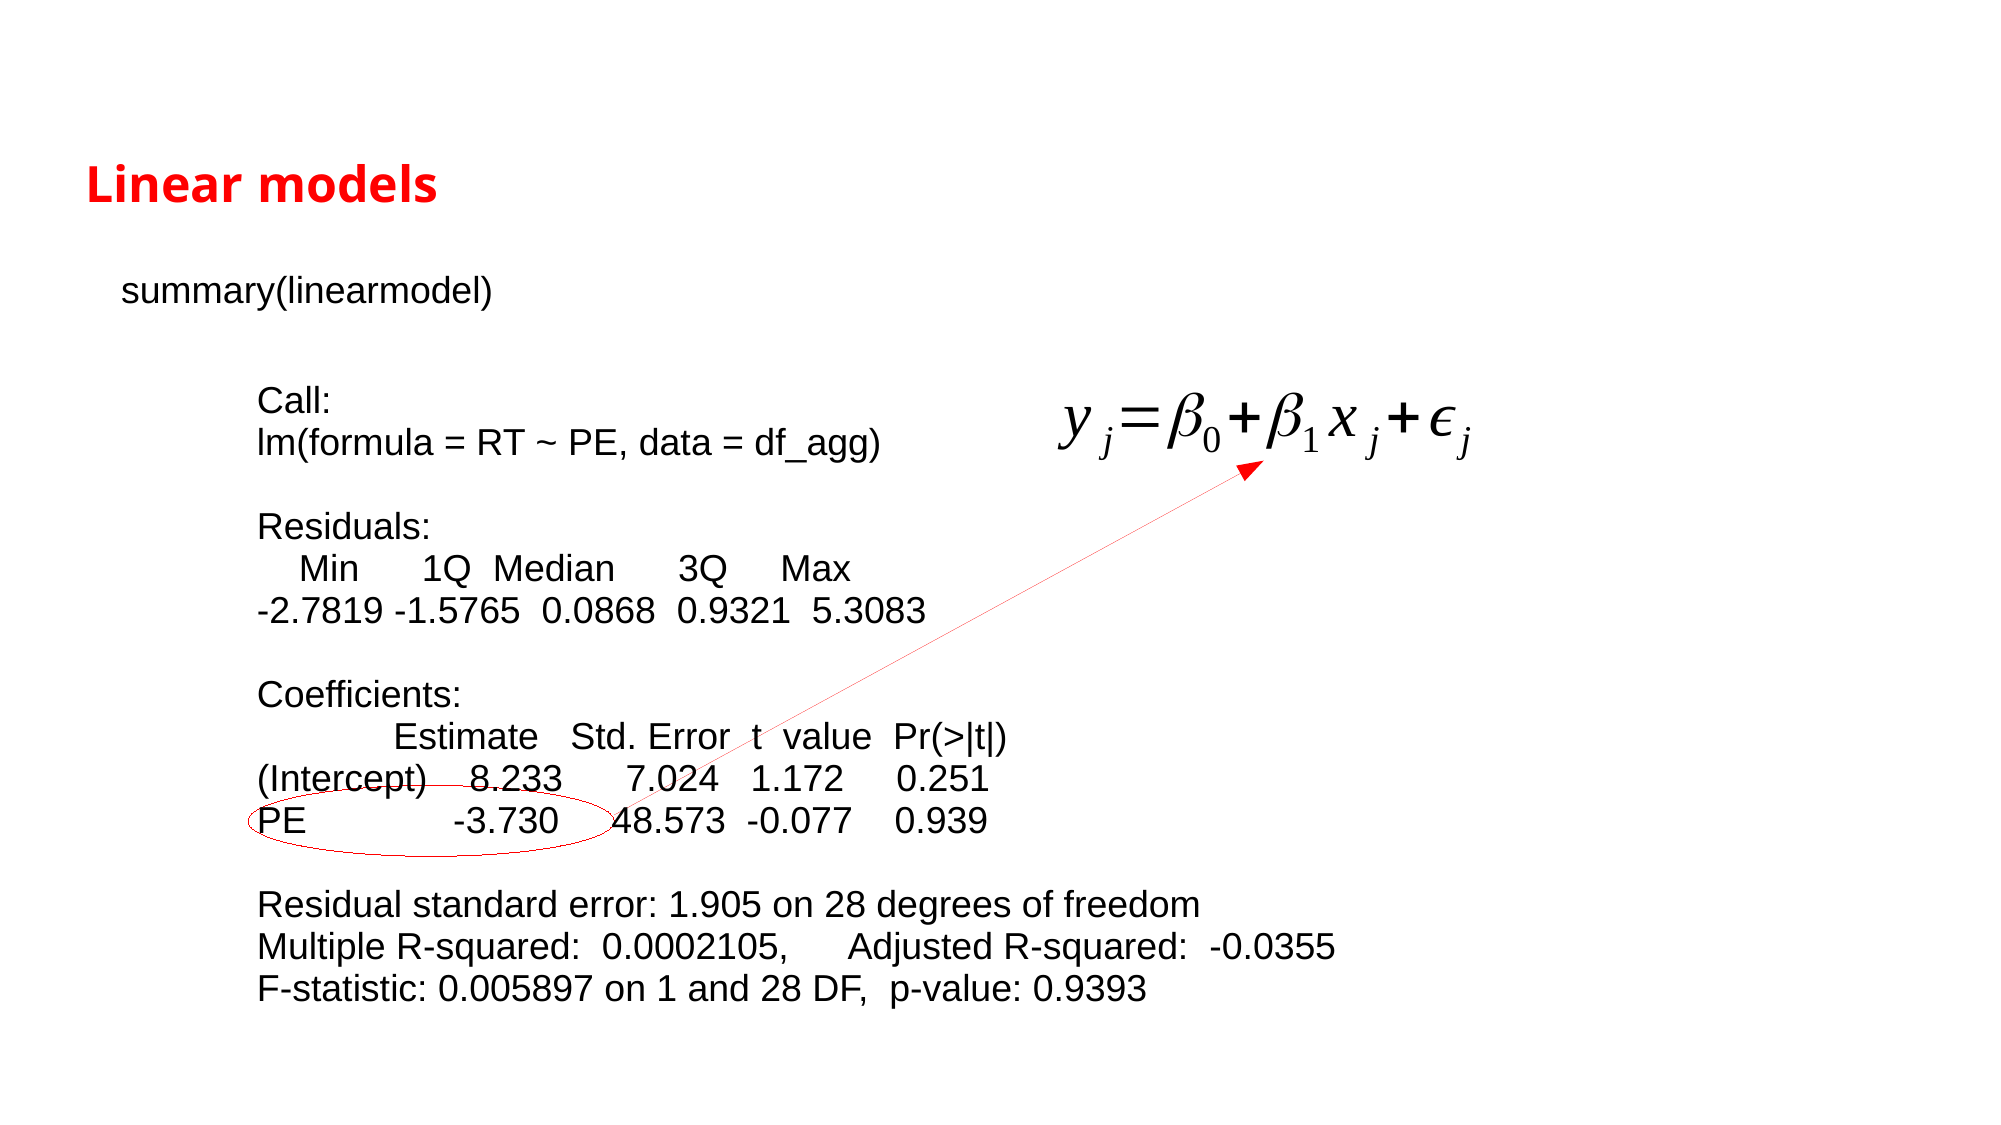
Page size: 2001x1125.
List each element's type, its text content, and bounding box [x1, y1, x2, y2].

text_box Call: lm(formula = RT ~ PE, data = df_agg) Residuals: Min 1Q Median 3Q Max -2.7819 -1.5765 0.0868 0.9321 5.3083 Coefficients: Estimate Std. Error t value Pr(>|t|) (Intercept) 8.233 7.024 1.172 0.251 PE -3.730 48.573 -0.077 0.939 Residual standard error: 1.905 on 28 degrees of freedom Multiple R-squared: 0.0002105, Adjusted R-squared: -0.0355 F-statistic: 0.005897 on 1 and 28 DF, p-value: 0.9393 [242, 372, 1436, 1125]
text_box summary(linearmodel) [106, 262, 886, 319]
text_box Linear models [70, 77, 1796, 296]
chart [1436, 381, 1490, 461]
